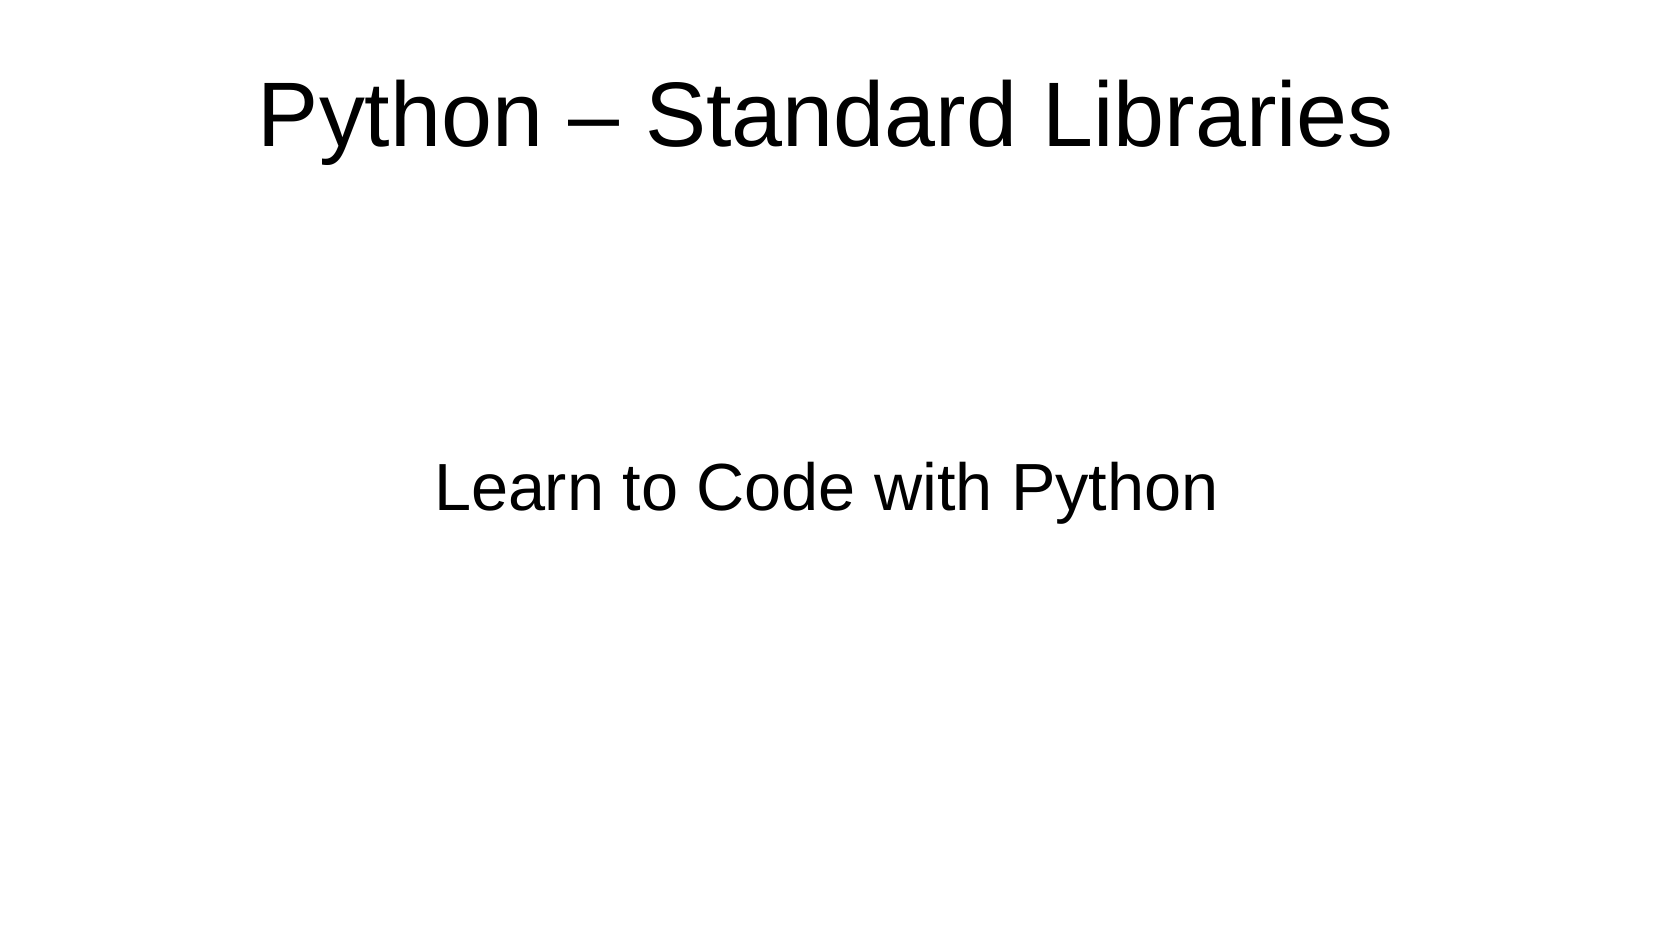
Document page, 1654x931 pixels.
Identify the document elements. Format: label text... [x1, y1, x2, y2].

subtitle Learn to Code with Python [82, 217, 1571, 758]
title Python – Standard Libraries [82, 37, 1571, 193]
